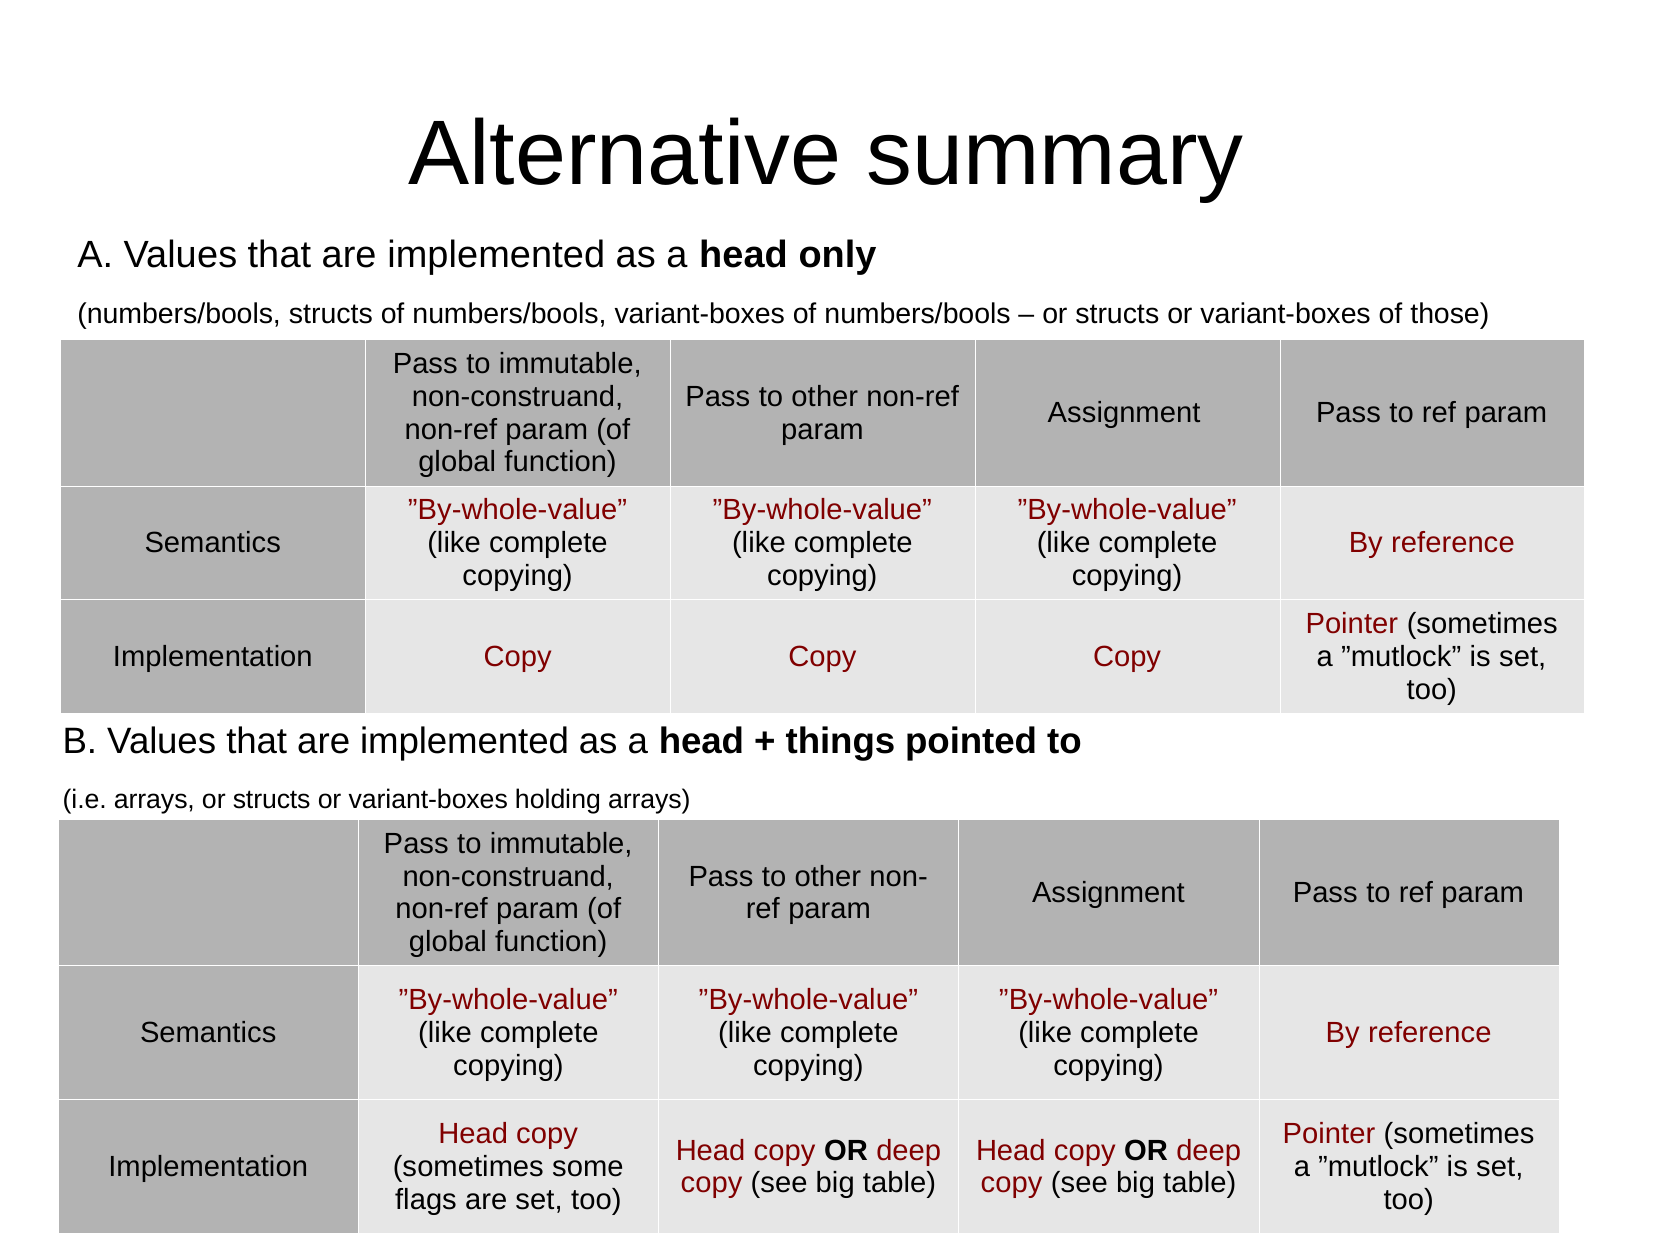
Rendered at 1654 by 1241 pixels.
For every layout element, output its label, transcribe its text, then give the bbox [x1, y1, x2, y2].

table_cell ”By-whole-value” (like complete copying) [659, 966, 958, 1099]
list B. Values that are implemented as a head + things pointed to (i.e. arrays, or structs or variant-boxes holding arrays) [6, 720, 1524, 815]
table_cell By reference [1281, 487, 1584, 599]
table_cell By reference [1260, 966, 1559, 1099]
table_cell Head copy OR deep copy (see big table) [659, 1100, 958, 1233]
list A. Values that are implemented as a head only (numbers/bools, structs of numbers/bools, variant-boxes of numbers/bools – or structs or variant-boxes of those) [23, 232, 1513, 331]
table_cell Copy [671, 600, 975, 713]
table_cell ”By-whole-value” (like complete copying) [976, 487, 1280, 599]
table_cell Head copy OR deep copy (see big table) [959, 1100, 1259, 1233]
table_cell Implementation [61, 600, 365, 713]
table_header Pass to other non-ref param [659, 820, 958, 965]
table_cell ”By-whole-value” (like complete copying) [959, 966, 1259, 1099]
table_header Assignment [959, 820, 1259, 965]
table_cell Pointer (sometimes a ”mutlock” is set, too) [1281, 600, 1584, 713]
table_header Pass to ref param [1281, 340, 1584, 486]
table_header Pass to immutable, non-construand, non-ref param (of global function) [359, 820, 658, 965]
table_header Assignment [976, 340, 1280, 486]
table_cell Implementation [59, 1100, 358, 1233]
table_header Pass to ref param [1260, 820, 1559, 965]
table_cell Semantics [59, 966, 358, 1099]
table_header Pass to other non-ref param [671, 340, 975, 486]
table_header Pass to immutable, non-construand, non-ref param (of global function) [366, 340, 670, 486]
table_header [61, 340, 365, 486]
table_cell ”By-whole-value” (like complete copying) [671, 487, 975, 599]
table_cell Copy [976, 600, 1280, 713]
table_cell ”By-whole-value” (like complete copying) [359, 966, 658, 1099]
title Alternative summary [82, 49, 1571, 257]
table_cell Pointer (sometimes a ”mutlock” is set, too) [1260, 1100, 1559, 1233]
table_cell Head copy (sometimes some flags are set, too) [359, 1100, 658, 1233]
table_cell Semantics [61, 487, 365, 599]
table_header [59, 820, 358, 965]
table_cell Copy [366, 600, 670, 713]
table_cell ”By-whole-value” (like complete copying) [366, 487, 670, 599]
